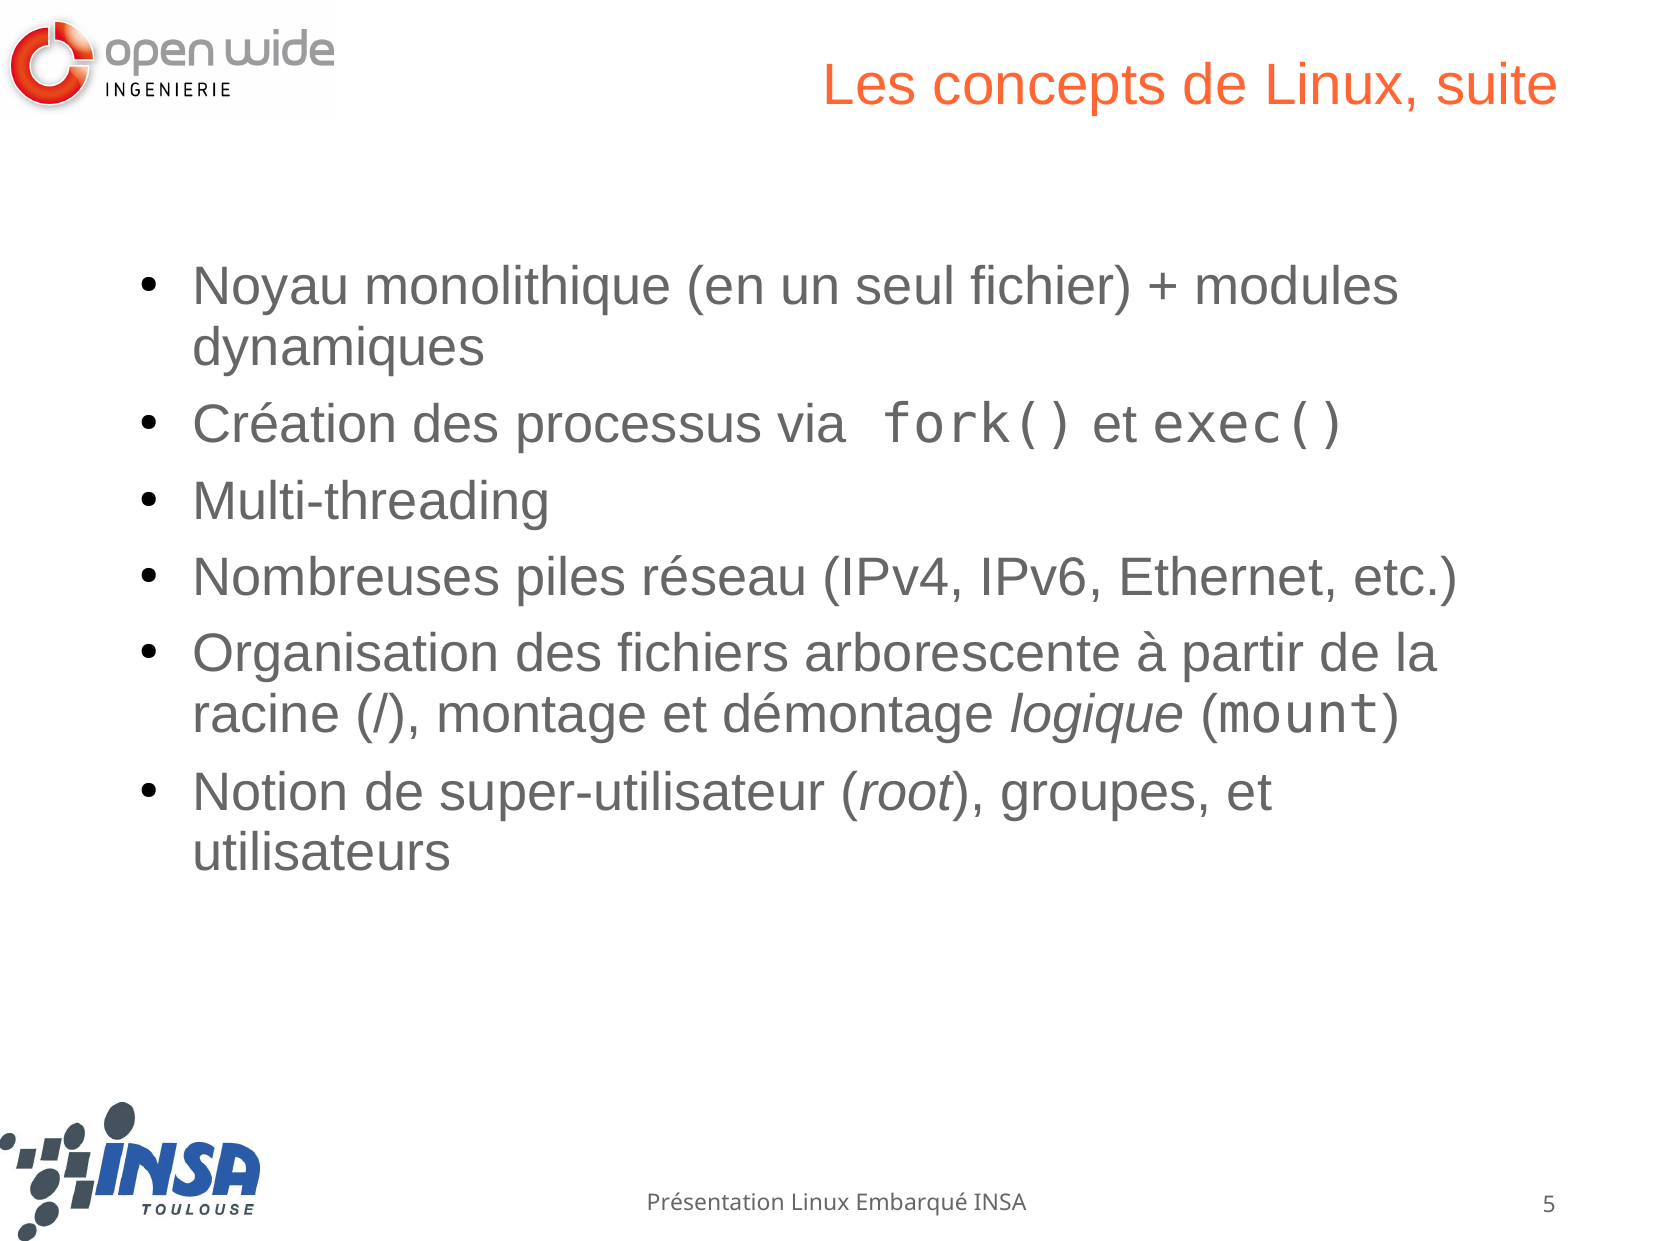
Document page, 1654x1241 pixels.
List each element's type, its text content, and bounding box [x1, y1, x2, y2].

title Les concepts de Linux, suite [602, 12, 1561, 157]
list Noyau monolithique (en un seul fichier) + modules dynamiques Création des processus via fork() et exec() Multi-threading Nombreuses piles réseau (IPv4, IPv6, Ethernet, etc.) Organisation des fichiers arborescente à partir de la racine (/), montage et démontage logique (mount) Notion de super-utilisateur (root), groupes, et utilisateurs [121, 255, 1534, 1127]
picture [0, 1102, 260, 1241]
picture [0, 0, 334, 119]
